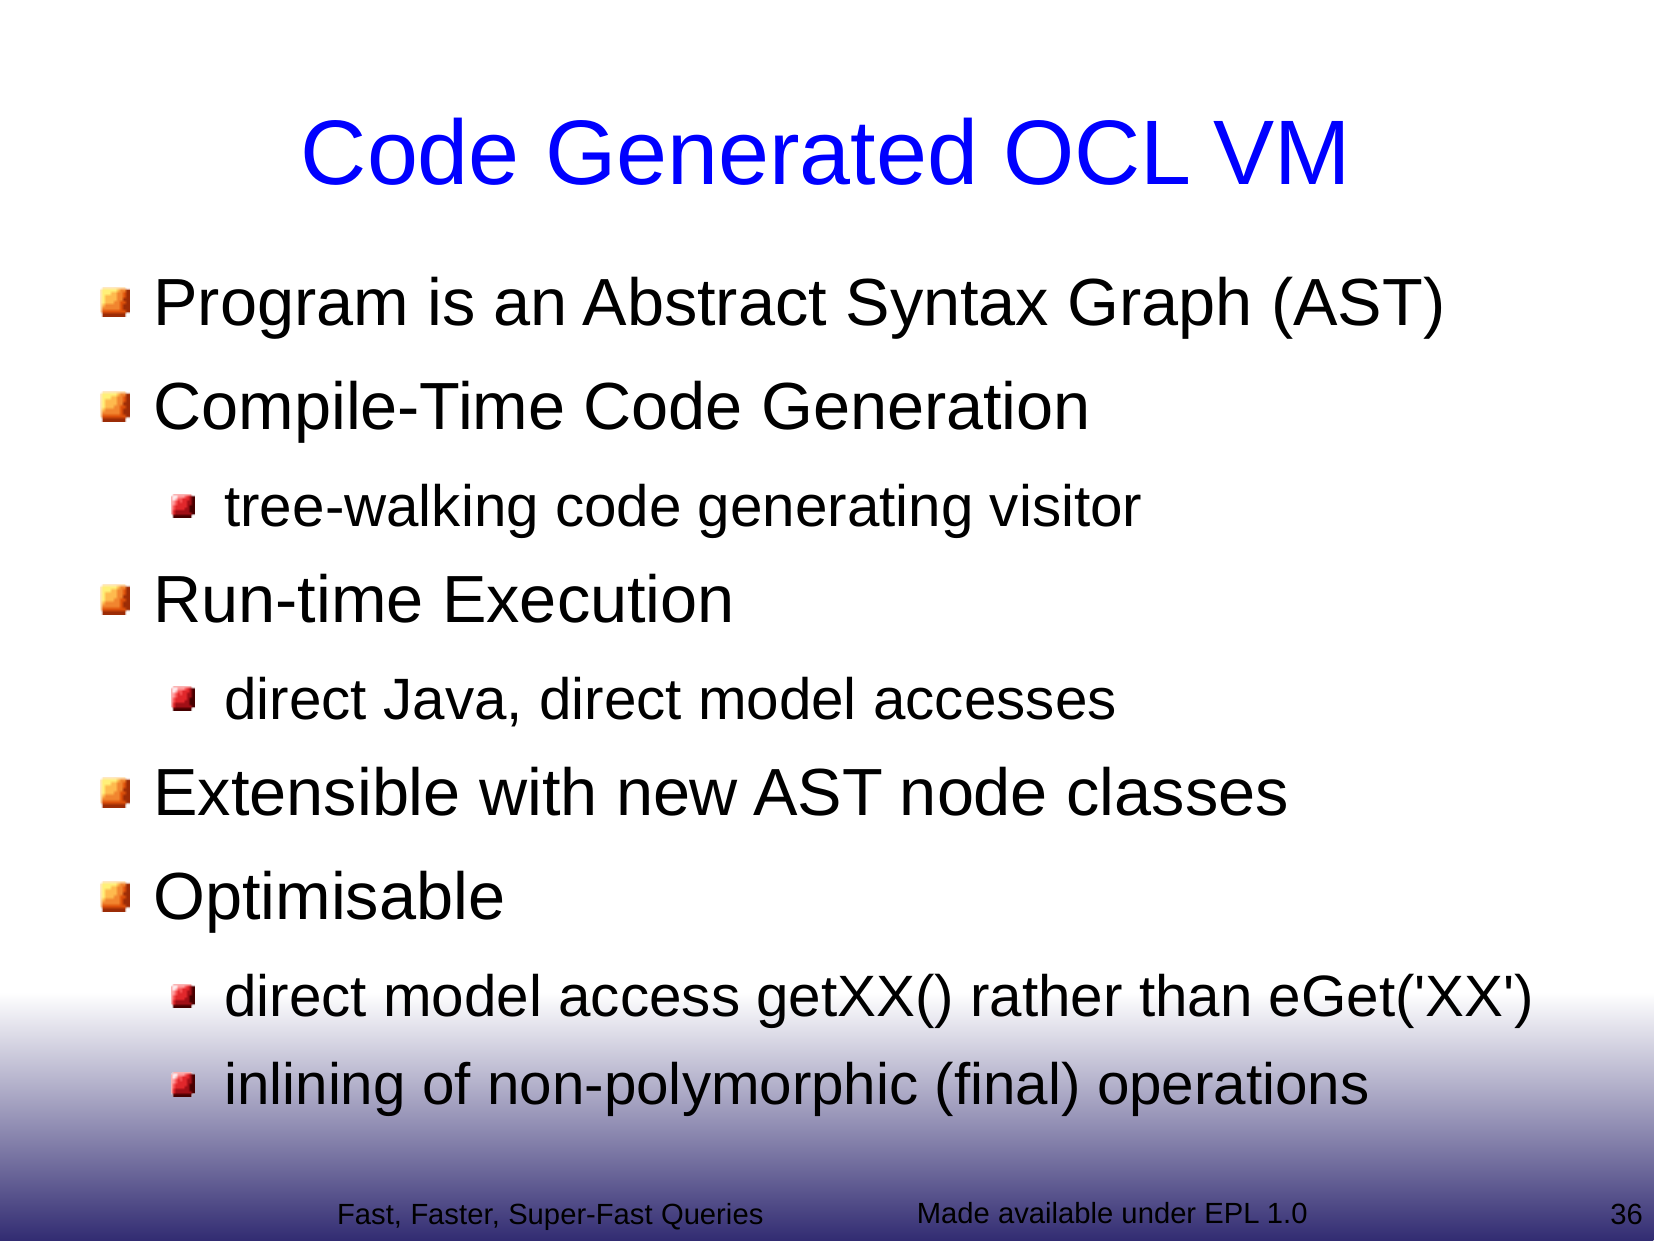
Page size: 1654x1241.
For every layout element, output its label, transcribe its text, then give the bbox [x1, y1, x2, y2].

list Program is an Abstract Syntax Graph (AST) Compile-Time Code Generation tree-walking code generating visitor Run-time Execution direct Java, direct model accesses Extensible with new AST node classes Optimisable direct model access getXX() rather than eGet('XX') inlining of non-polymorphic (final) operations [82, 264, 1571, 1117]
title Code Generated OCL VM [82, 49, 1571, 257]
